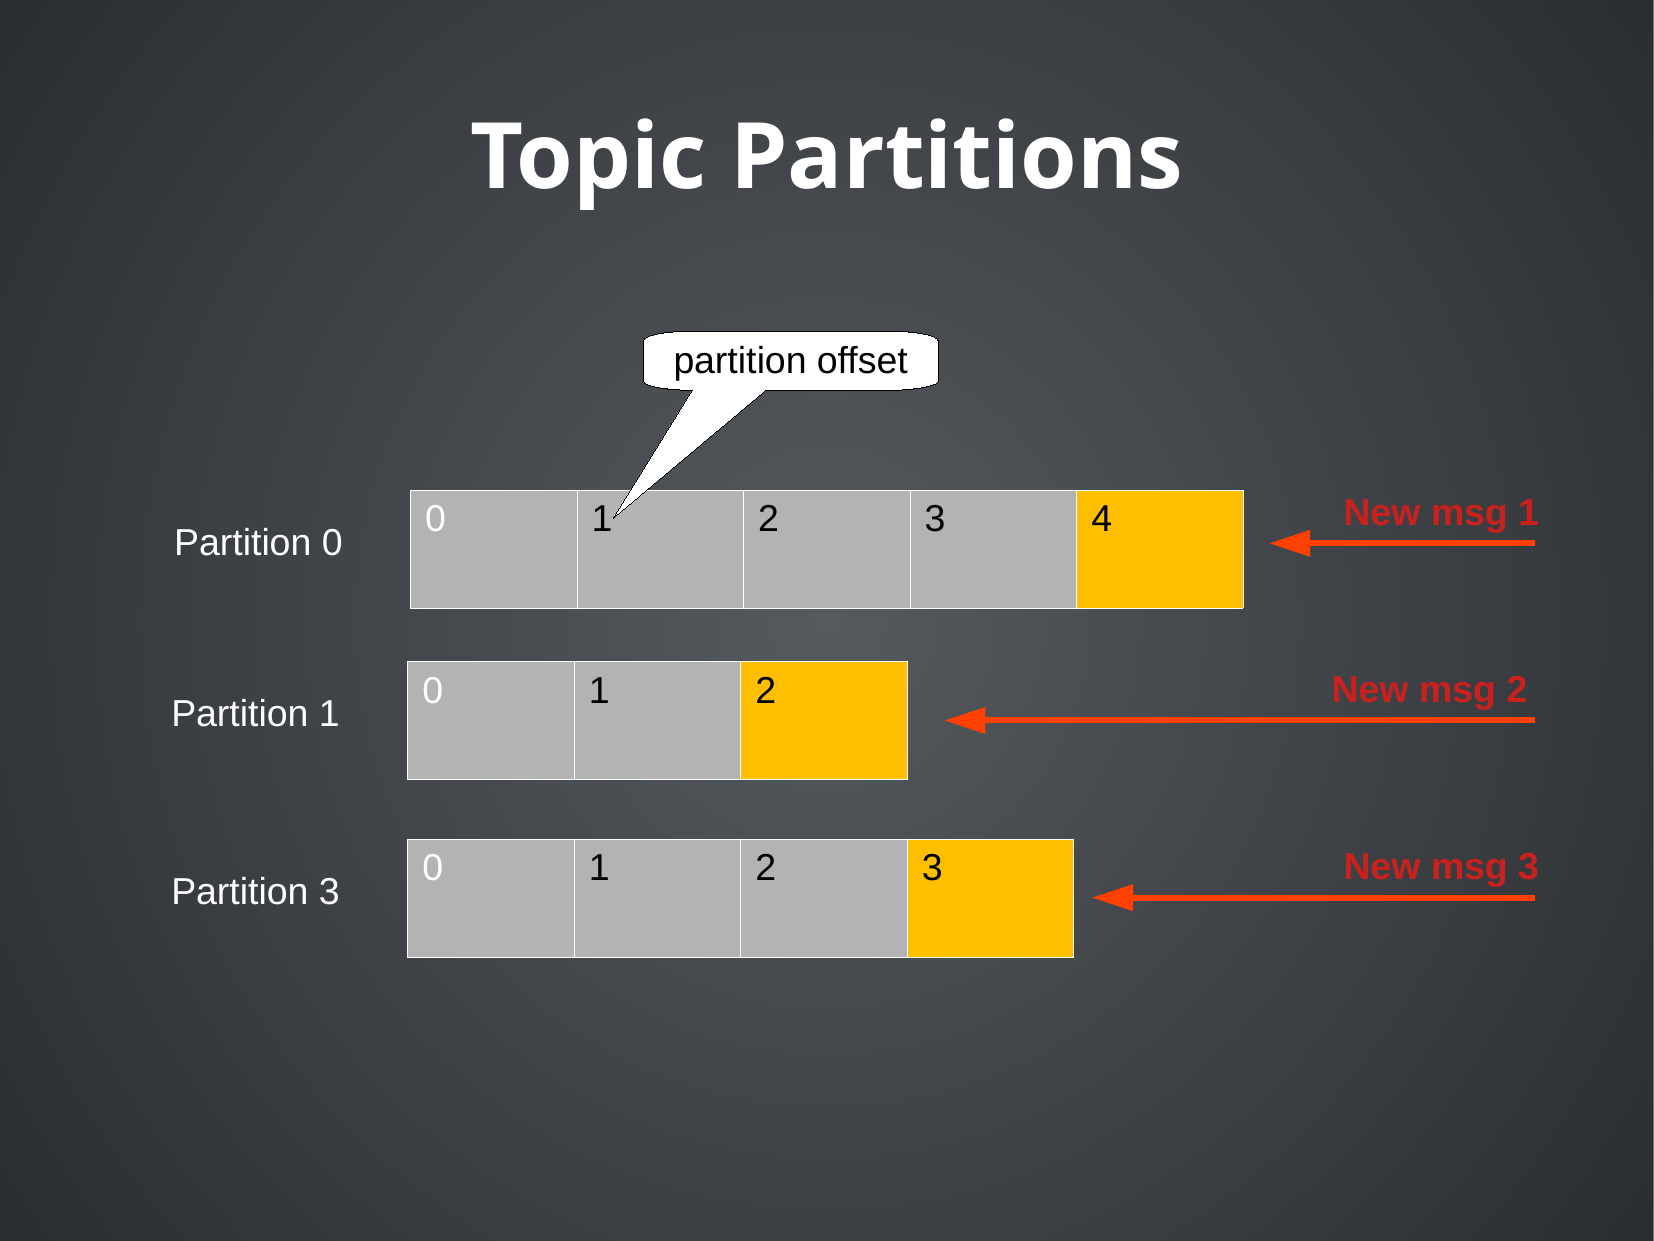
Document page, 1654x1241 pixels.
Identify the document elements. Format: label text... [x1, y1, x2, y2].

table_header 3 [911, 491, 1076, 608]
table_header 2 [741, 662, 907, 779]
table_header 1 [575, 840, 740, 957]
table_header 4 [1077, 491, 1243, 608]
text_box partition offset [613, 331, 939, 519]
picture [0, 0, 1654, 1241]
table_header 1 [575, 662, 740, 779]
text_box New msg 2 [1316, 661, 1554, 719]
table_header 0 [408, 840, 574, 957]
text_box New msg 3 [1328, 838, 1565, 896]
text_box Partition 3 [156, 862, 355, 920]
table_header 0 [411, 491, 577, 608]
text_box New msg 1 [1328, 484, 1565, 542]
title Topic Partitions [82, 49, 1571, 257]
table_header 1 [578, 491, 743, 608]
table_header 2 [741, 840, 907, 957]
table_header 2 [744, 491, 910, 608]
text_box Partition 0 [159, 513, 358, 571]
table_header 0 [408, 662, 574, 779]
table_header 3 [908, 840, 1073, 957]
text_box Partition 1 [156, 685, 355, 743]
